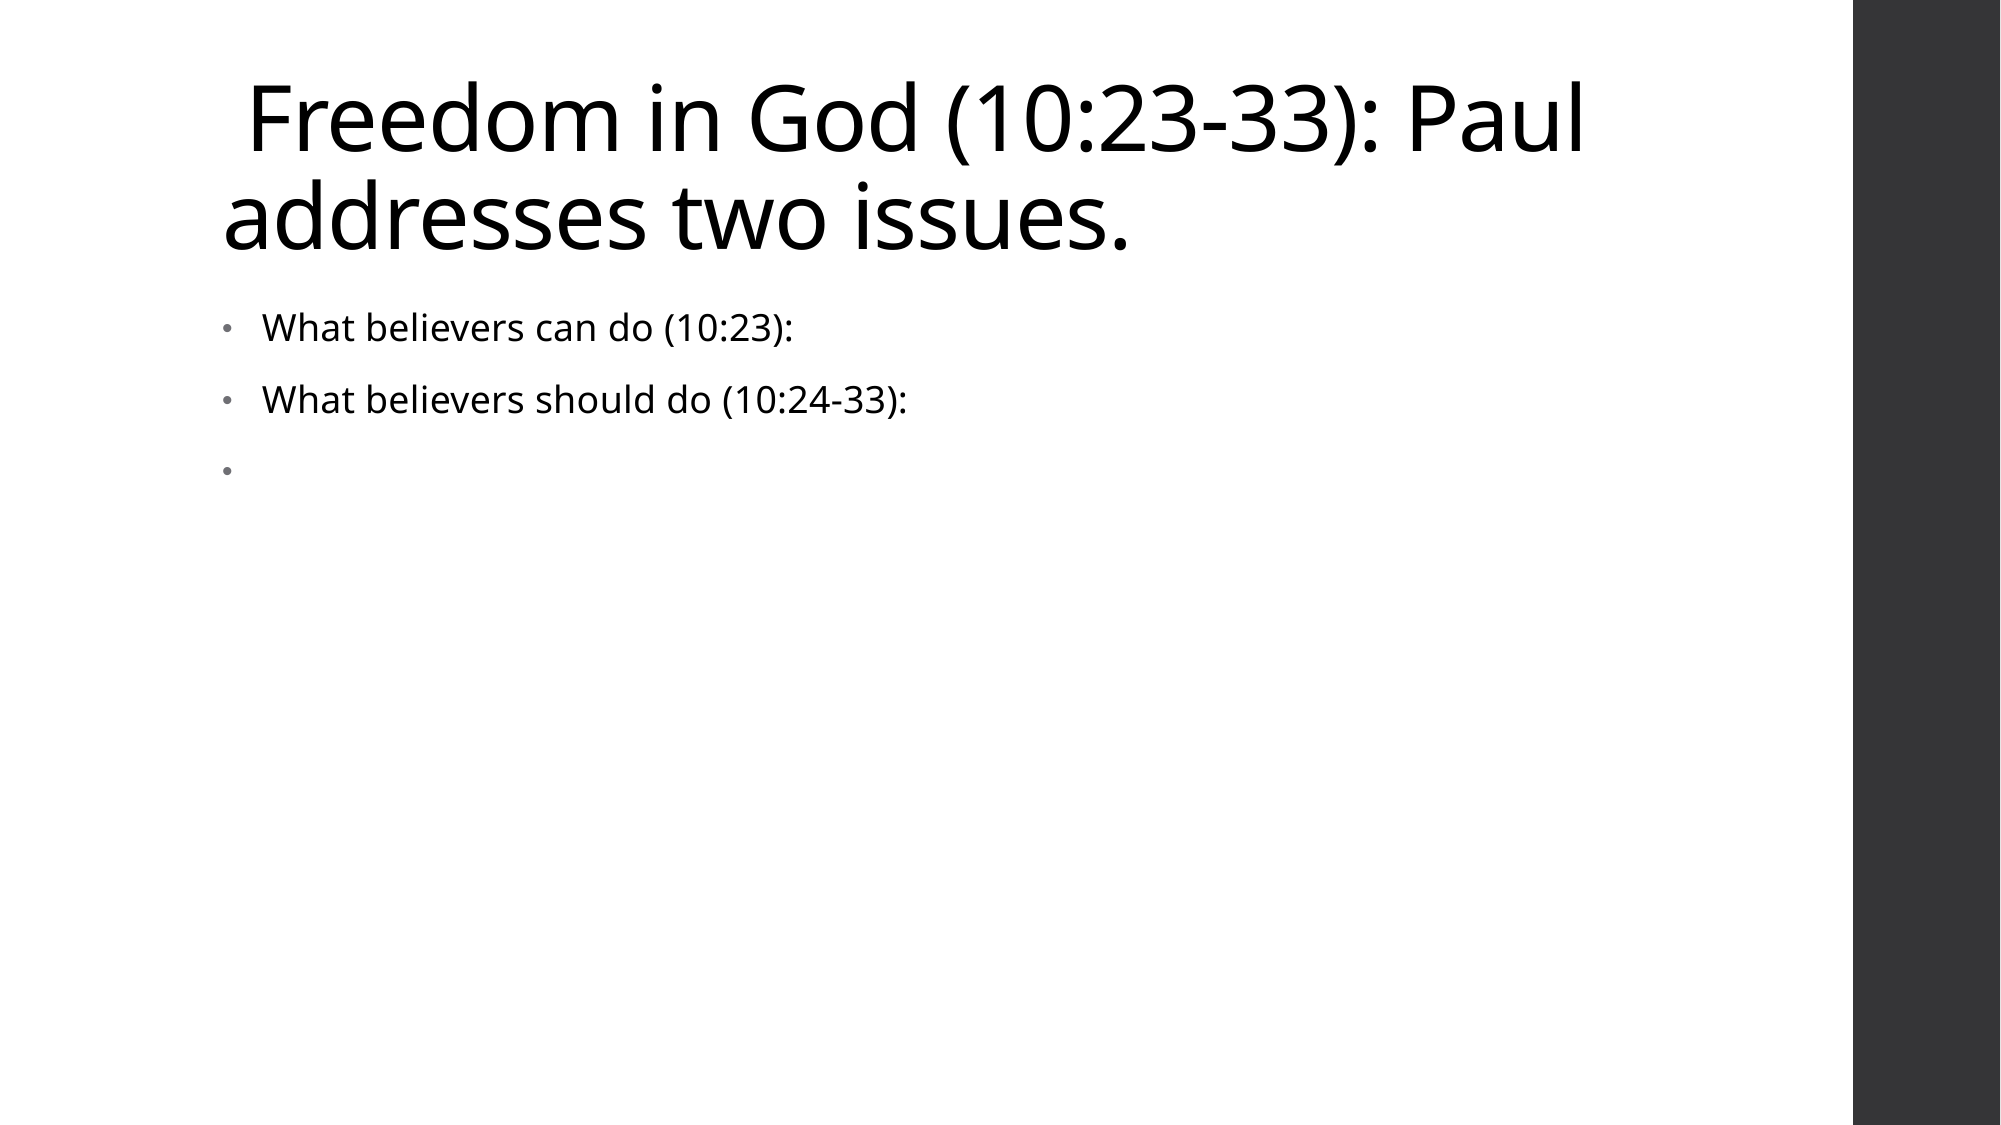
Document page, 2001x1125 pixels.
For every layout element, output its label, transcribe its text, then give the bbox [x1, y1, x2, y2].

title Freedom in God (10:23-33): Paul addresses two issues. [206, 60, 1797, 278]
list What believers can do (10:23): What believers should do (10:24-33): [206, 299, 1617, 1014]
